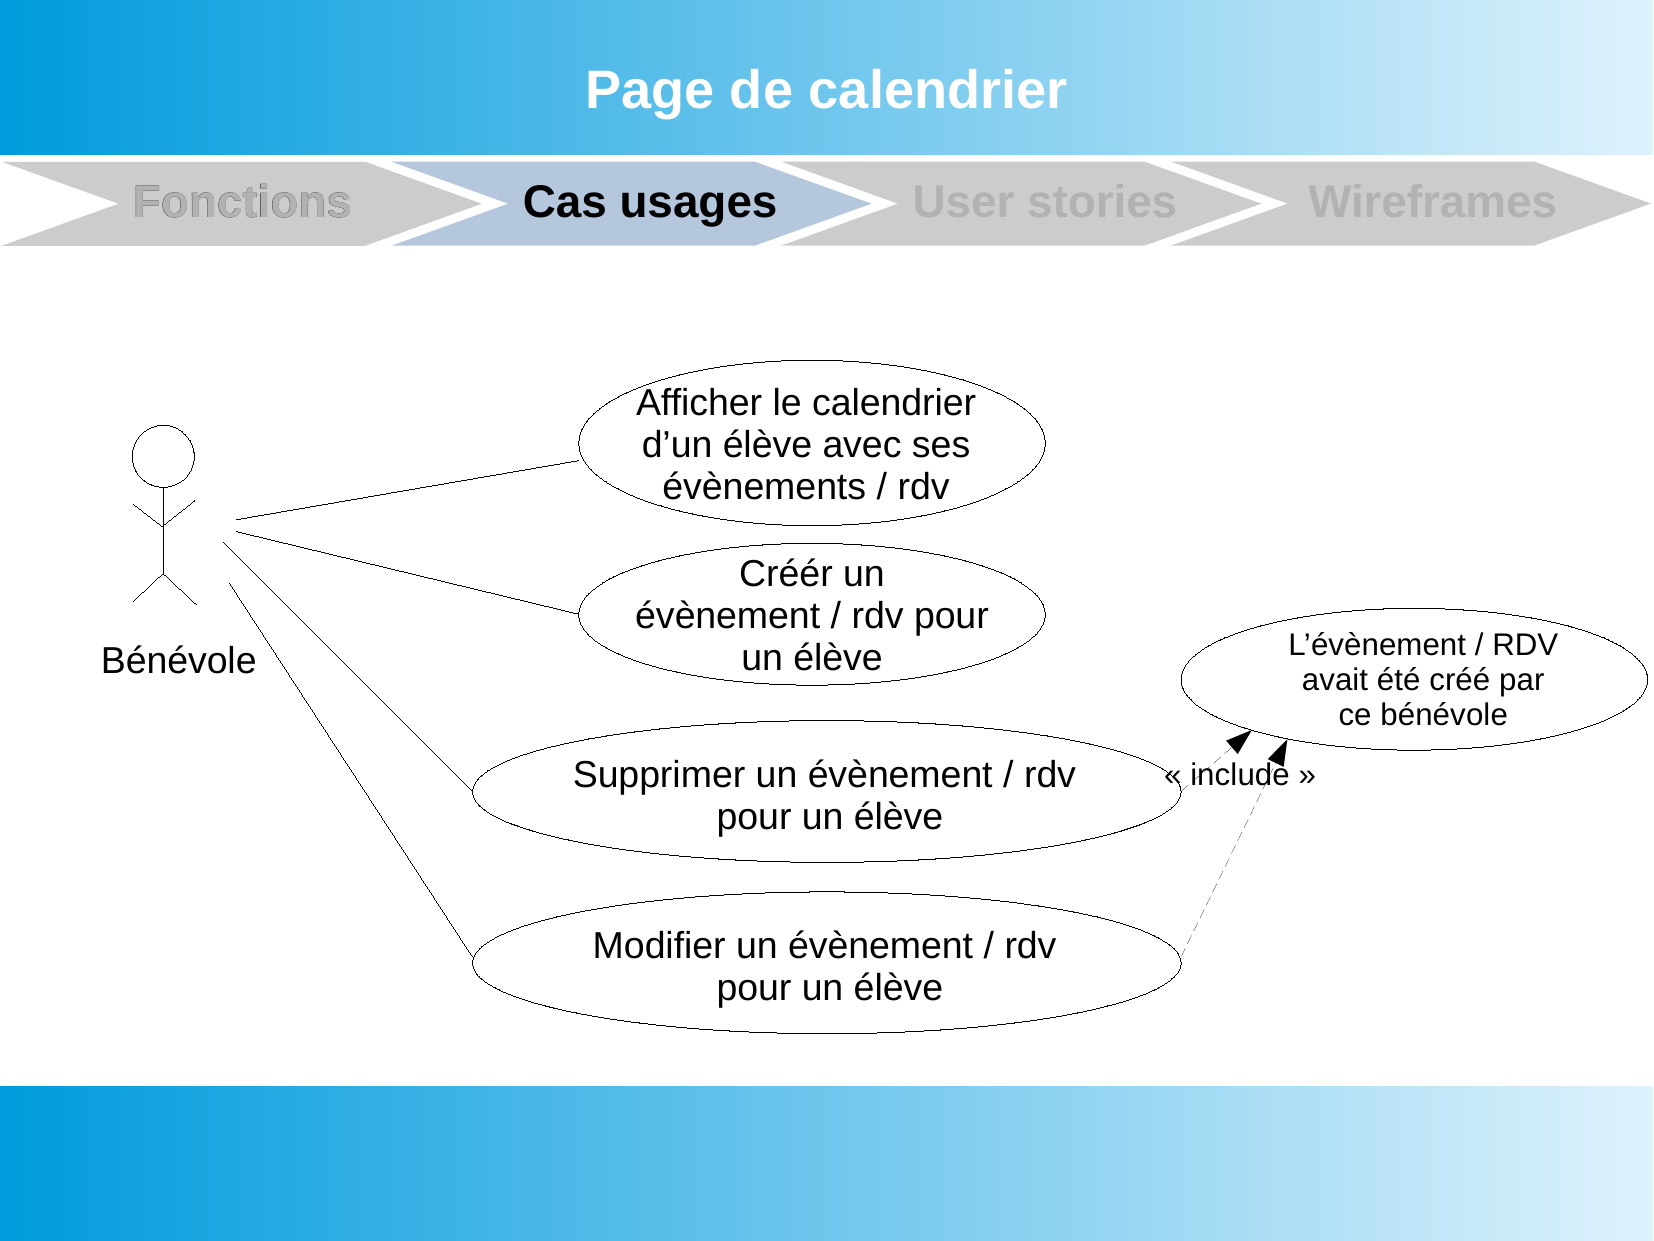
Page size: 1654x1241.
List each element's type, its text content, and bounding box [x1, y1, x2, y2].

text_box [697, 515, 927, 526]
text_box [559, 720, 1095, 745]
text_box Fonctions [118, 168, 423, 235]
text_box [1004, 573, 1046, 655]
text_box [472, 940, 490, 985]
text_box [687, 360, 937, 373]
text_box L’évènement / RDV avait été créé par ce bénévole [1270, 620, 1577, 740]
text_box [423, 182, 482, 225]
text_box [578, 573, 620, 655]
text_box [1286, 608, 1543, 620]
text_box Wireframes [1293, 168, 1599, 235]
text_box [472, 769, 490, 814]
text_box [132, 425, 195, 488]
text_box [1, 161, 396, 246]
text_box Cas usages [508, 168, 813, 235]
text_box [1293, 740, 1535, 751]
text_box User stories [897, 168, 1203, 235]
text_box [1004, 395, 1046, 490]
text_box [1181, 623, 1270, 735]
text_box [1599, 184, 1651, 223]
text_box [1170, 161, 1564, 246]
title Page de calendrier [82, 37, 1571, 143]
text_box [598, 1017, 1056, 1034]
text_box Bénévole [85, 632, 272, 717]
text_box Créér un évènement / rdv pour un élève [620, 544, 1004, 686]
text_box [578, 402, 608, 484]
text_box [391, 161, 785, 246]
text_box Supprimer un évènement / rdv pour un élève [490, 745, 1170, 845]
text_box Modifier un évènement / rdv pour un élève [490, 917, 1170, 1017]
text_box [1203, 182, 1262, 225]
text_box [1170, 945, 1182, 981]
text_box [1577, 628, 1648, 731]
text_box [781, 161, 1175, 246]
text_box « include » [1134, 750, 1347, 814]
text_box Afficher le calendrier d’un élève avec ses évènements / rdv [608, 373, 1004, 515]
text_box [594, 845, 1060, 863]
text_box [813, 182, 872, 225]
text_box [556, 891, 1098, 917]
